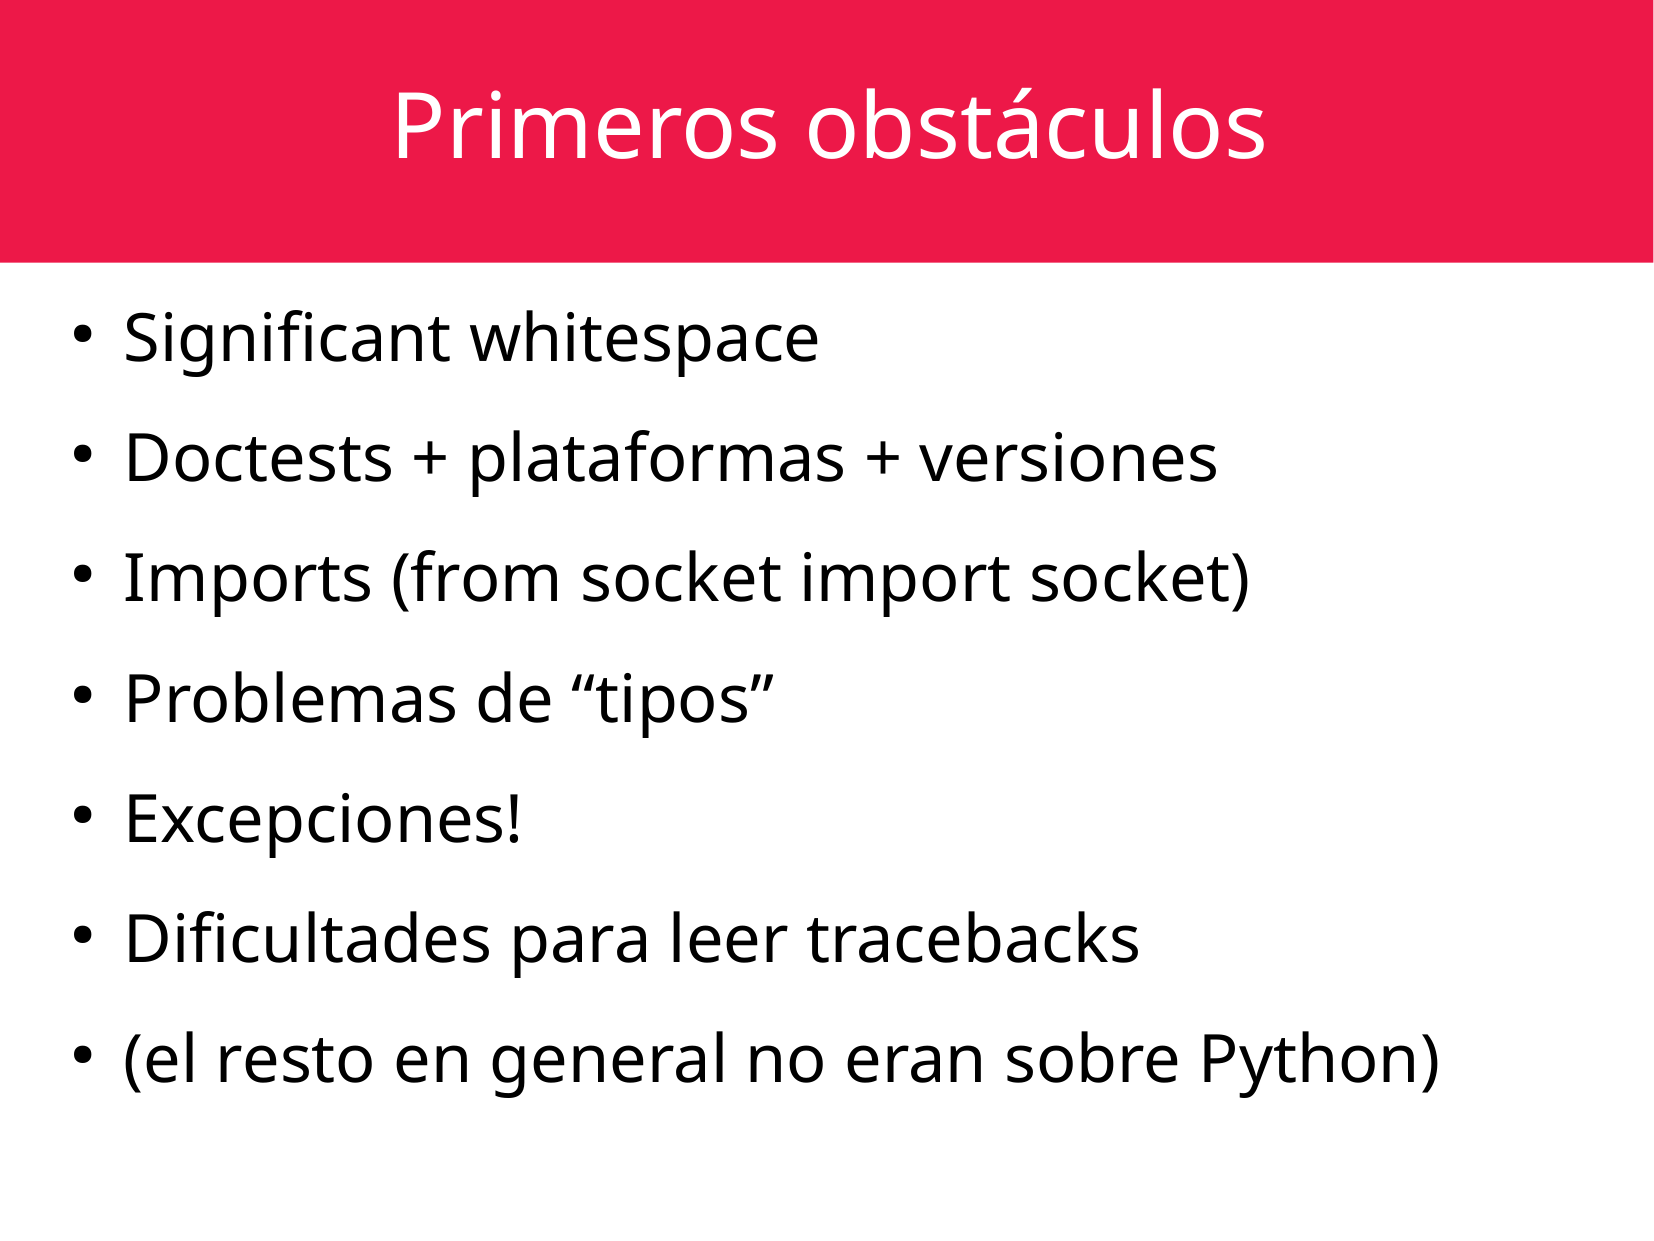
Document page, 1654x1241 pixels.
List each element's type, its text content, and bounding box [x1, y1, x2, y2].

title Primeros obstáculos [47, 27, 1613, 220]
list Significant whitespace Doctests + plataformas + versiones Imports (from socket import socket) Problemas de “tipos” Excepciones! Dificultades para leer tracebacks (el resto en general no eran sobre Python) [53, 290, 1613, 1109]
